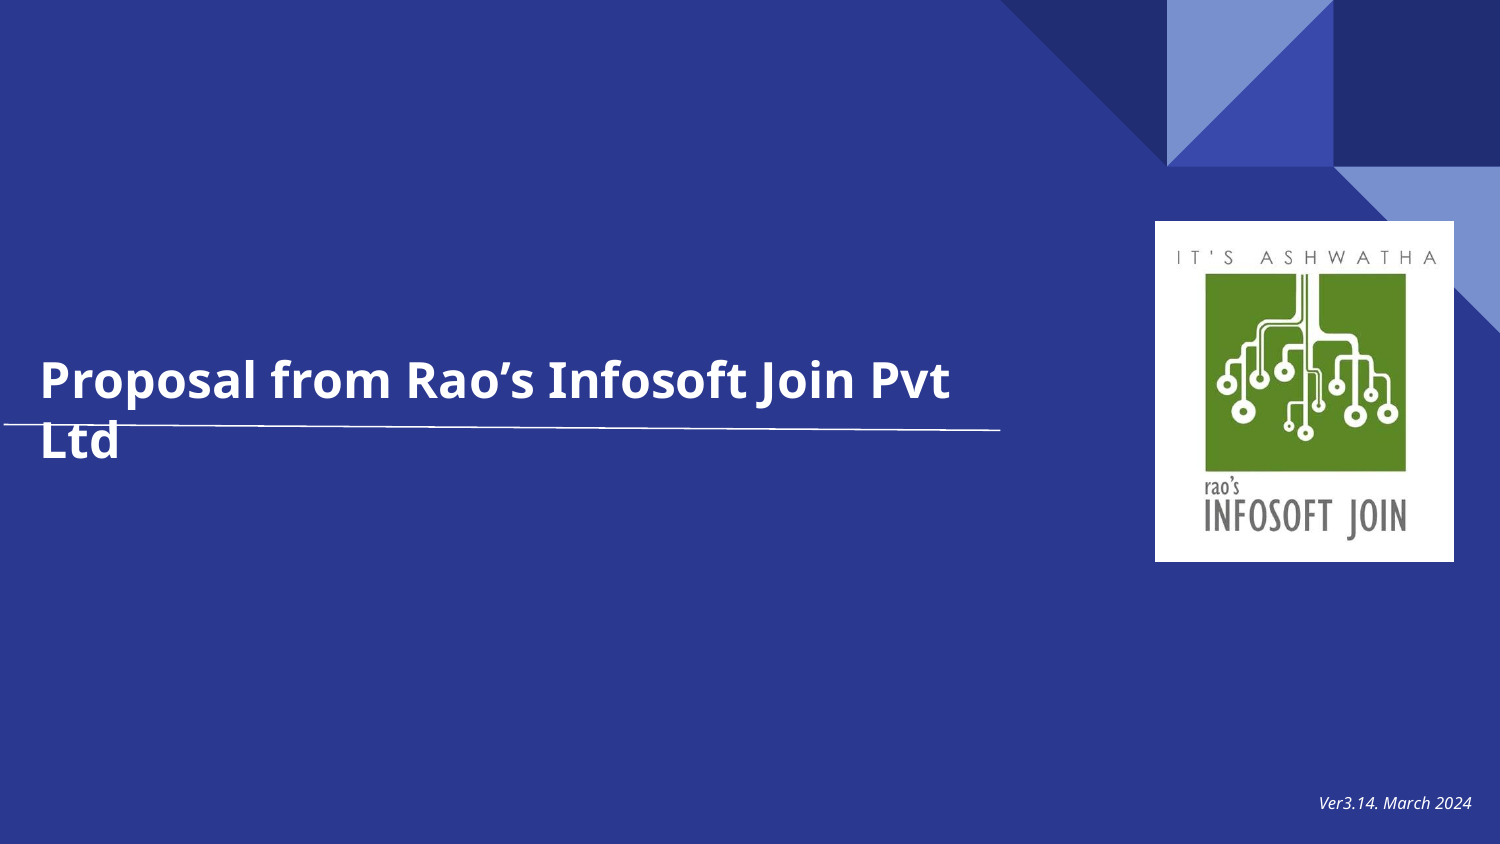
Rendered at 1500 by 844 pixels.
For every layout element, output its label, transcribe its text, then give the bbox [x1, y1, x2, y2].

title Proposal from Rao’s Infosoft Join Pvt Ltd [39, 346, 1001, 409]
text_box Ver3.14. March 2024 [1316, 790, 1473, 813]
picture [1155, 221, 1454, 562]
text_box [0, 0, 1500, 844]
